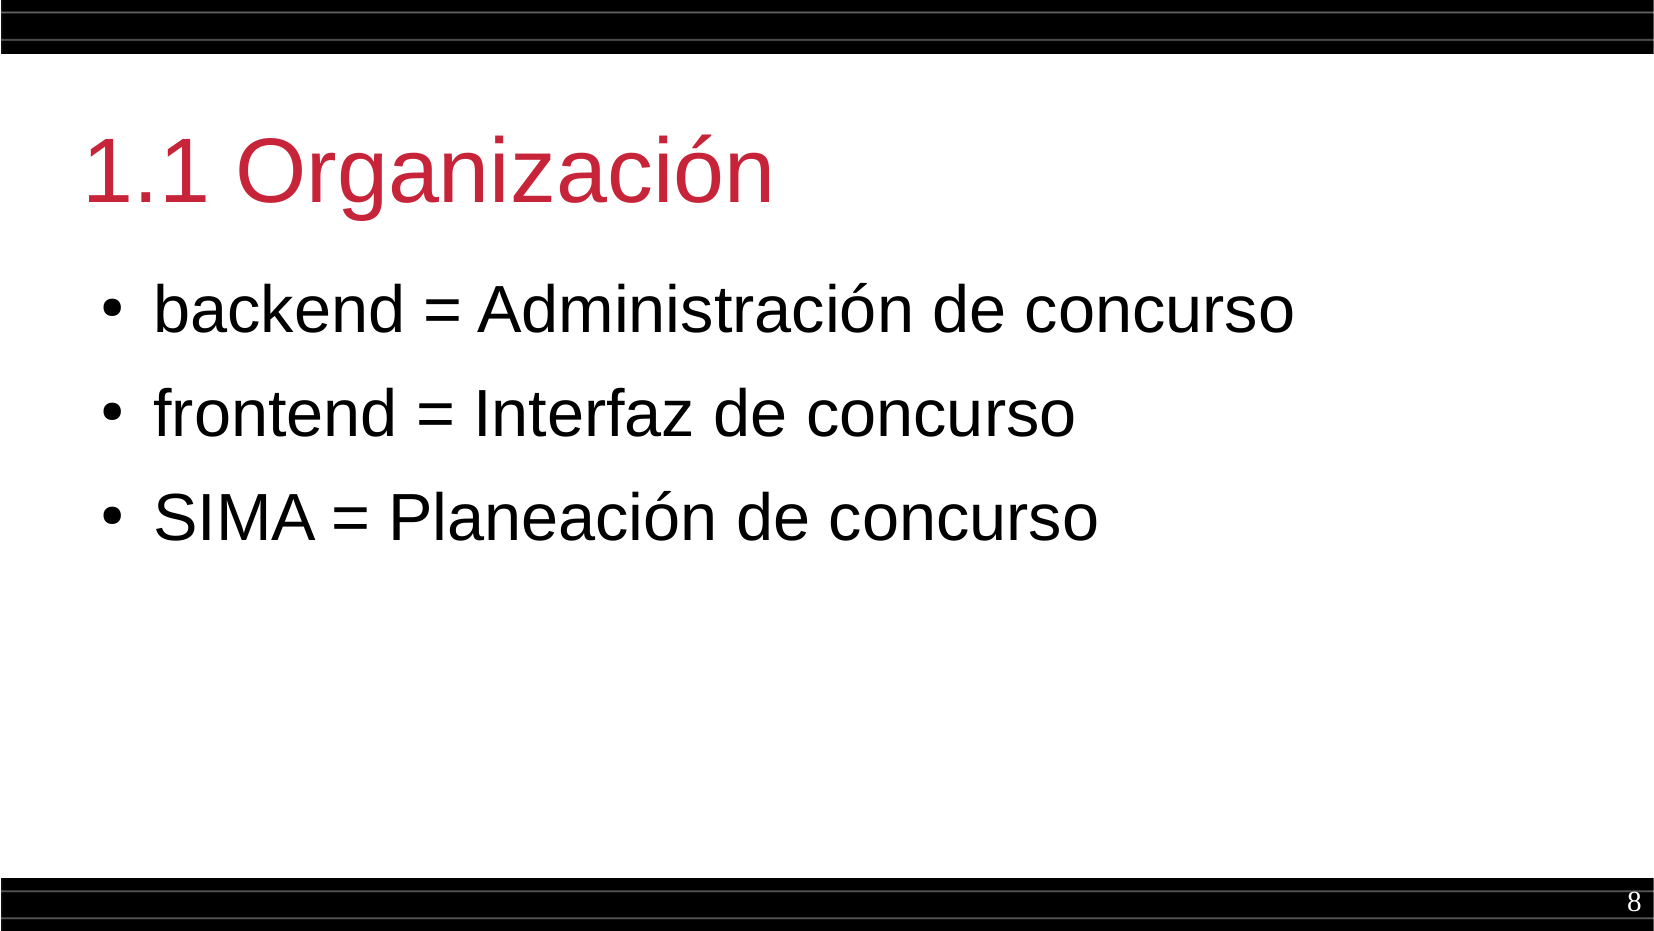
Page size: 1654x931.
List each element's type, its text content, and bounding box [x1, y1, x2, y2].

picture [1, 0, 1654, 54]
picture [1, 878, 1654, 931]
title 1.1 Organización [82, 92, 1571, 249]
list backend = Administración de concurso frontend = Interfaz de concurso SIMA = Planeación de concurso [82, 271, 1571, 758]
